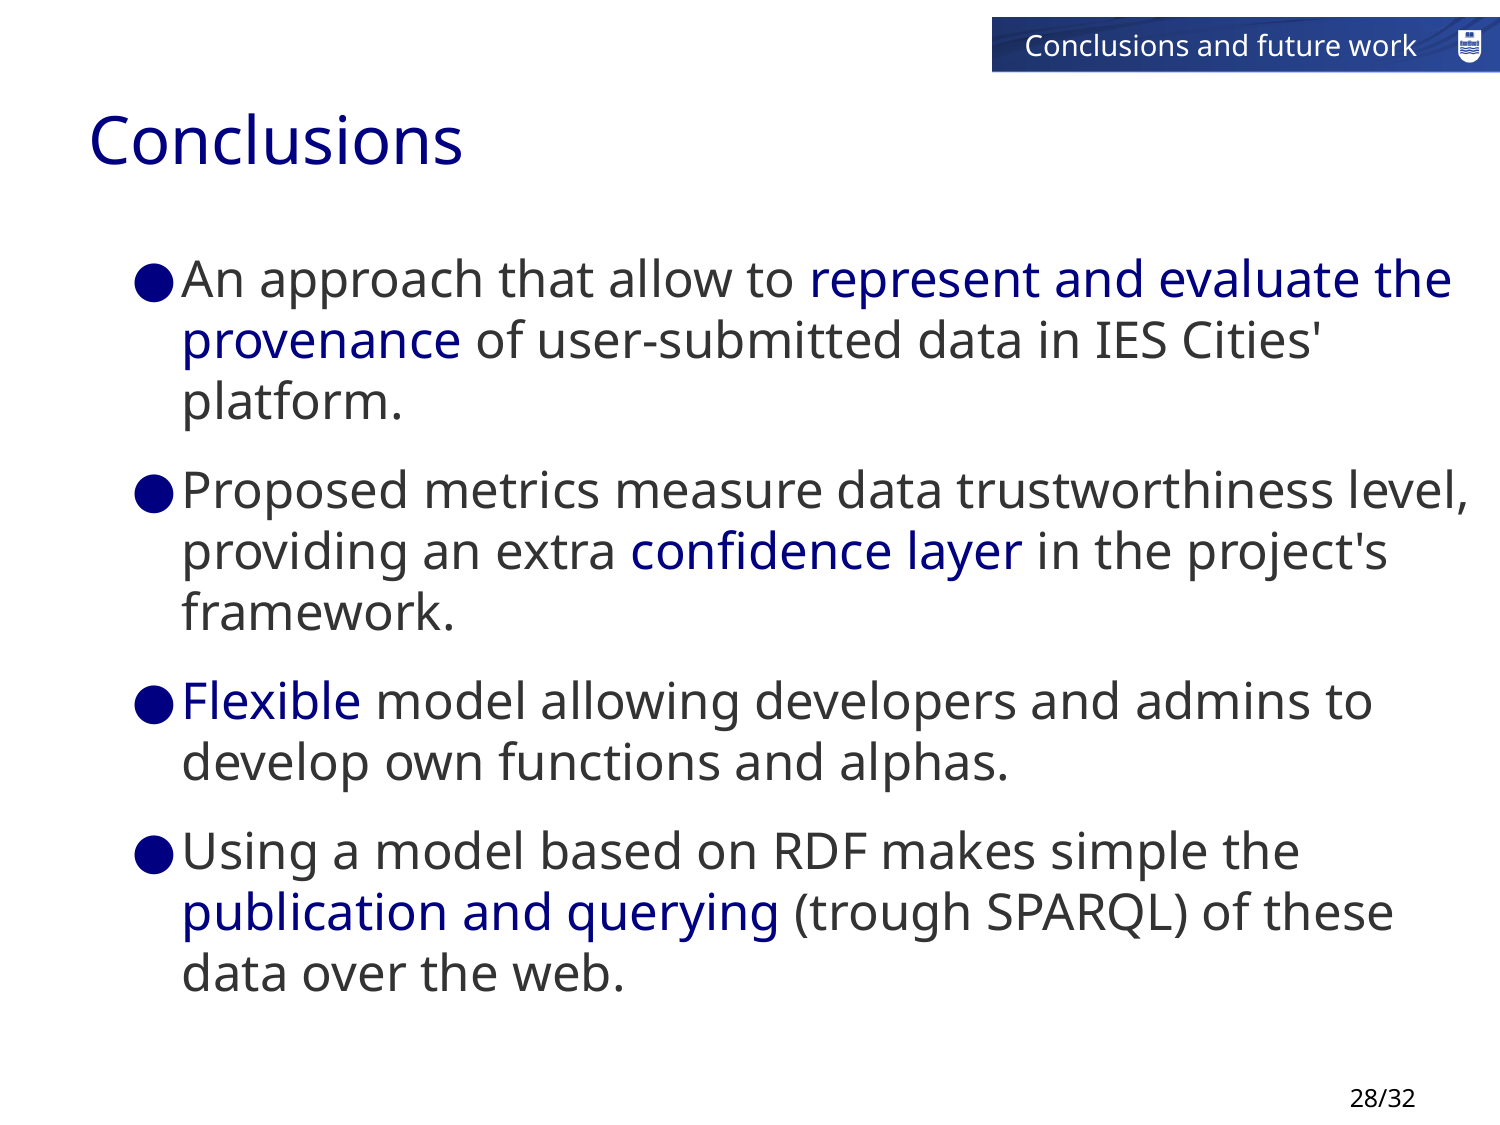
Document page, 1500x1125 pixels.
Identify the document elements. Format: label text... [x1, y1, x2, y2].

title Conclusions [2, 99, 1365, 177]
picture [992, 17, 1500, 73]
text_box Conclusions and future work [1009, 17, 1483, 67]
list An approach that allow to represent and evaluate the provenance of user-submitted data in IES Cities' platform. Proposed metrics measure data trustworthiness level, providing an extra confidence layer in the project's framework. Flexible model allowing developers and admins to develop own functions and alphas. Using a model based on RDF makes simple the publication and querying (trough SPARQL) of these data over the web. [100, 238, 1495, 1016]
